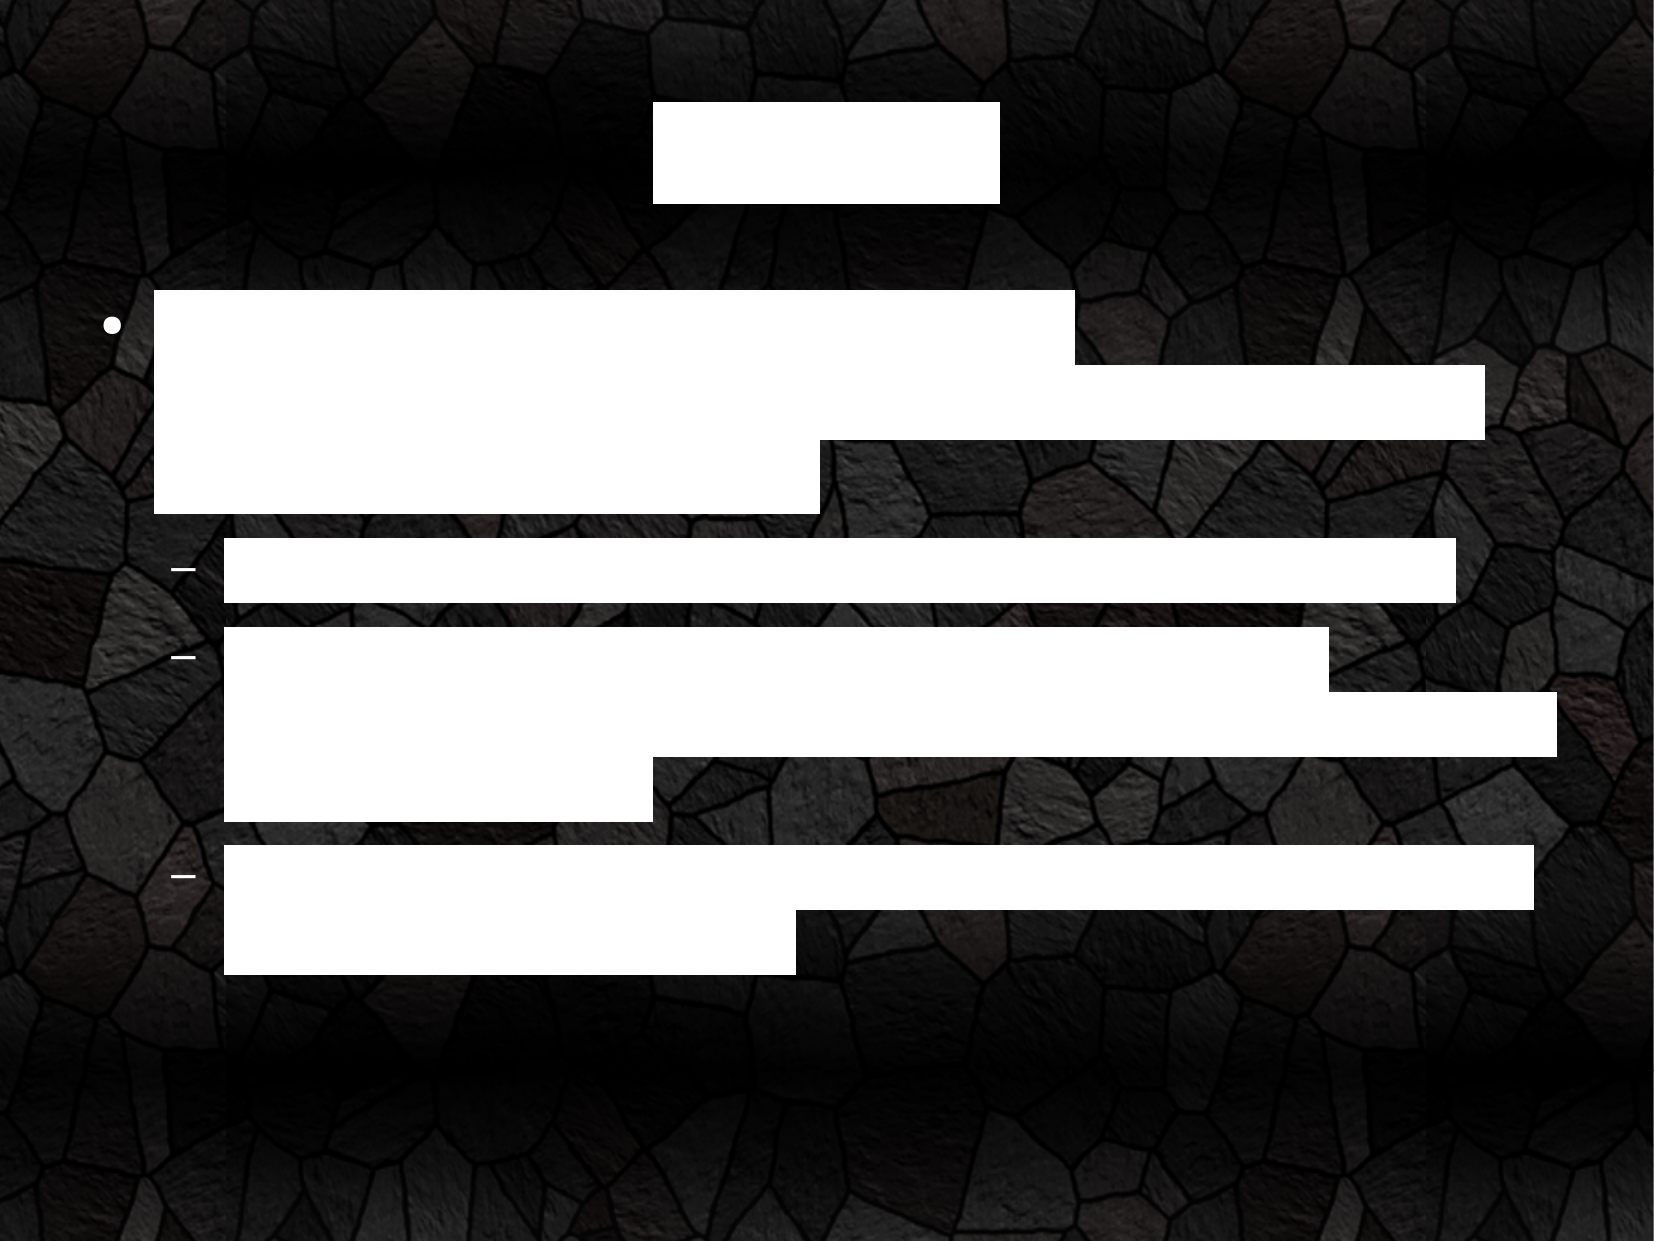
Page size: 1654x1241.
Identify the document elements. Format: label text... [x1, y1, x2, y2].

title Ejercicio [82, 49, 1571, 257]
list Incluir una plantilla, bootstrap o unofficialchannles y que la página anterior se muestre con ese estilo Incluir recursos estáticos en alguna de las apps modificara el index.html de la plantilla para convertirlo en nuestro “base.html”. Incluir un bloque llamado content. Modificar la plantilla de la página anterior para que herede de “base.html” [82, 290, 1571, 1010]
picture [0, 0, 1654, 1241]
